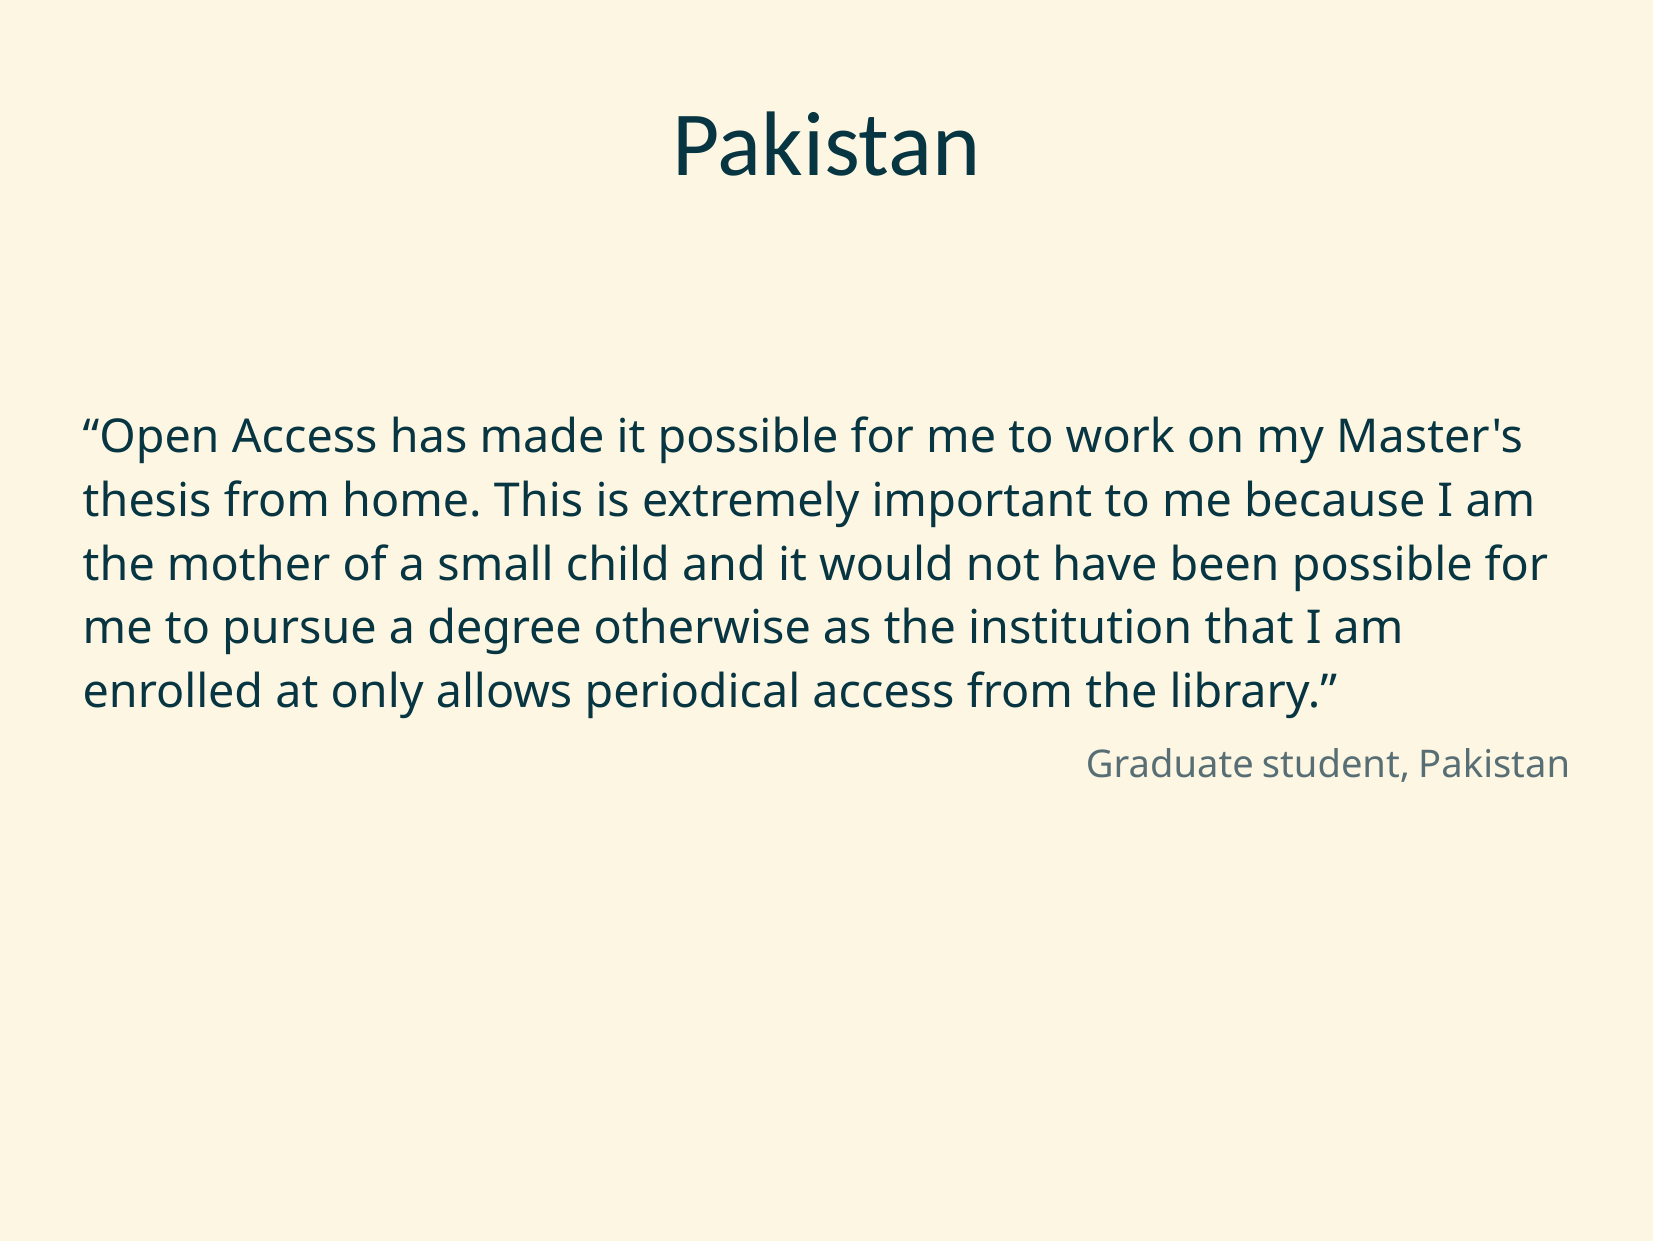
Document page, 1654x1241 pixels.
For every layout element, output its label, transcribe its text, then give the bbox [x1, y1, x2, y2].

title Pakistan [82, 49, 1571, 257]
list “Open Access has made it possible for me to work on my Master's thesis from home. This is extremely important to me because I am the mother of a small child and it would not have been possible for me to pursue a degree otherwise as the institution that I am enrolled at only allows periodical access from the library.” Graduate student, Pakistan [82, 402, 1571, 838]
